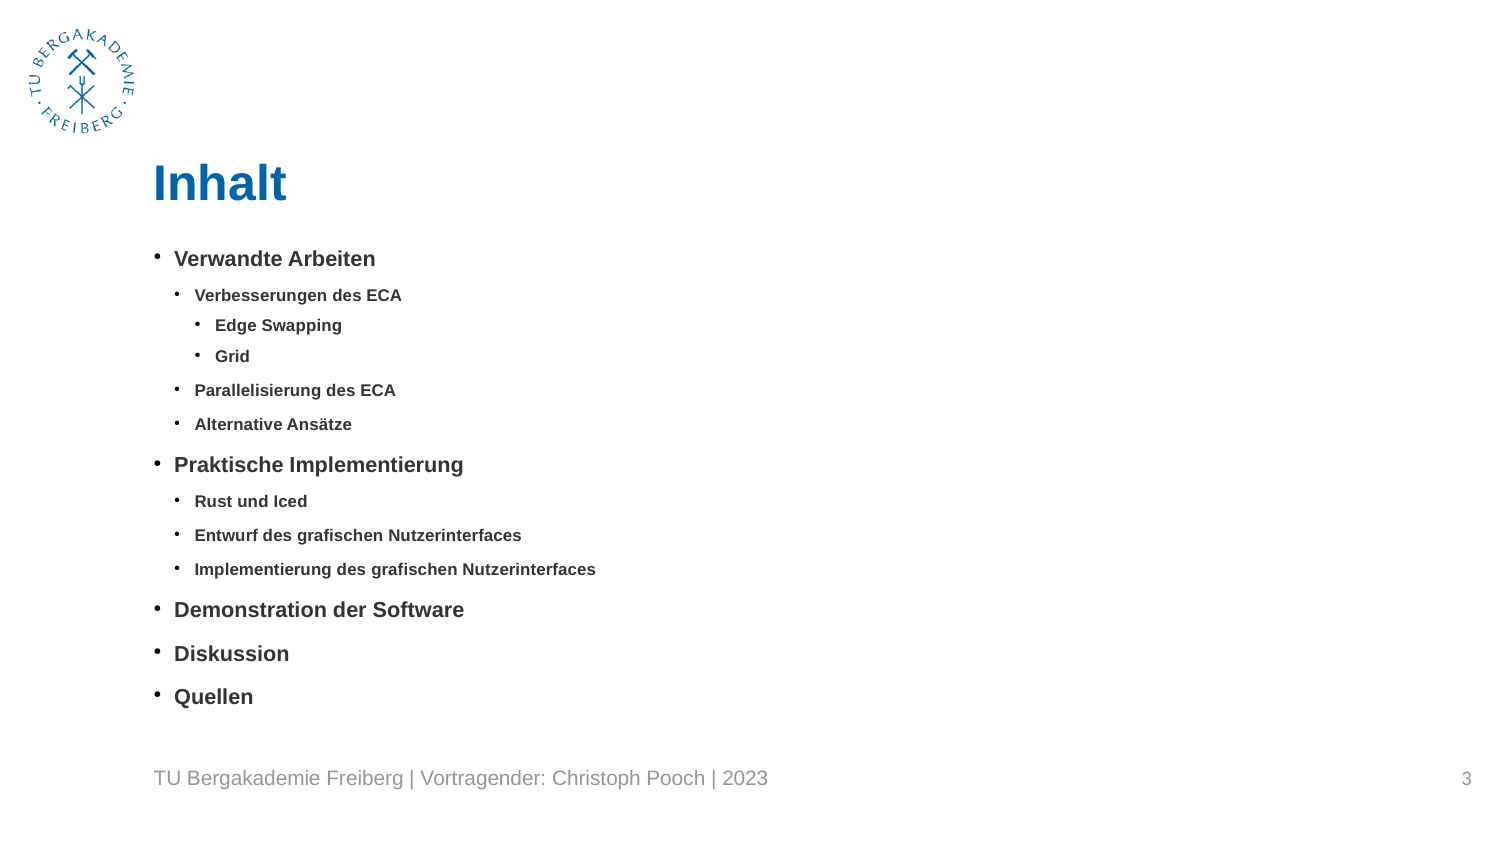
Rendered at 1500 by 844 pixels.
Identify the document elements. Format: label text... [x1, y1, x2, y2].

footer TU Bergakademie Freiberg | Vortragender: Christoph Pooch | 2023 [153, 764, 1353, 824]
picture [29, 29, 134, 133]
list Inhalt [153, 150, 1353, 221]
slide_number 44 [1352, 764, 1473, 825]
list Verwandte Arbeiten Verbesserungen des ECA Edge Swapping Grid Parallelisierung des ECA Alternative Ansätze Praktische Implementierung Rust und Iced Entwurf des grafischen Nutzerinterfaces Implementierung des grafischen Nutzerinterfaces Demonstration der Software Diskussion Quellen [153, 244, 1353, 709]
